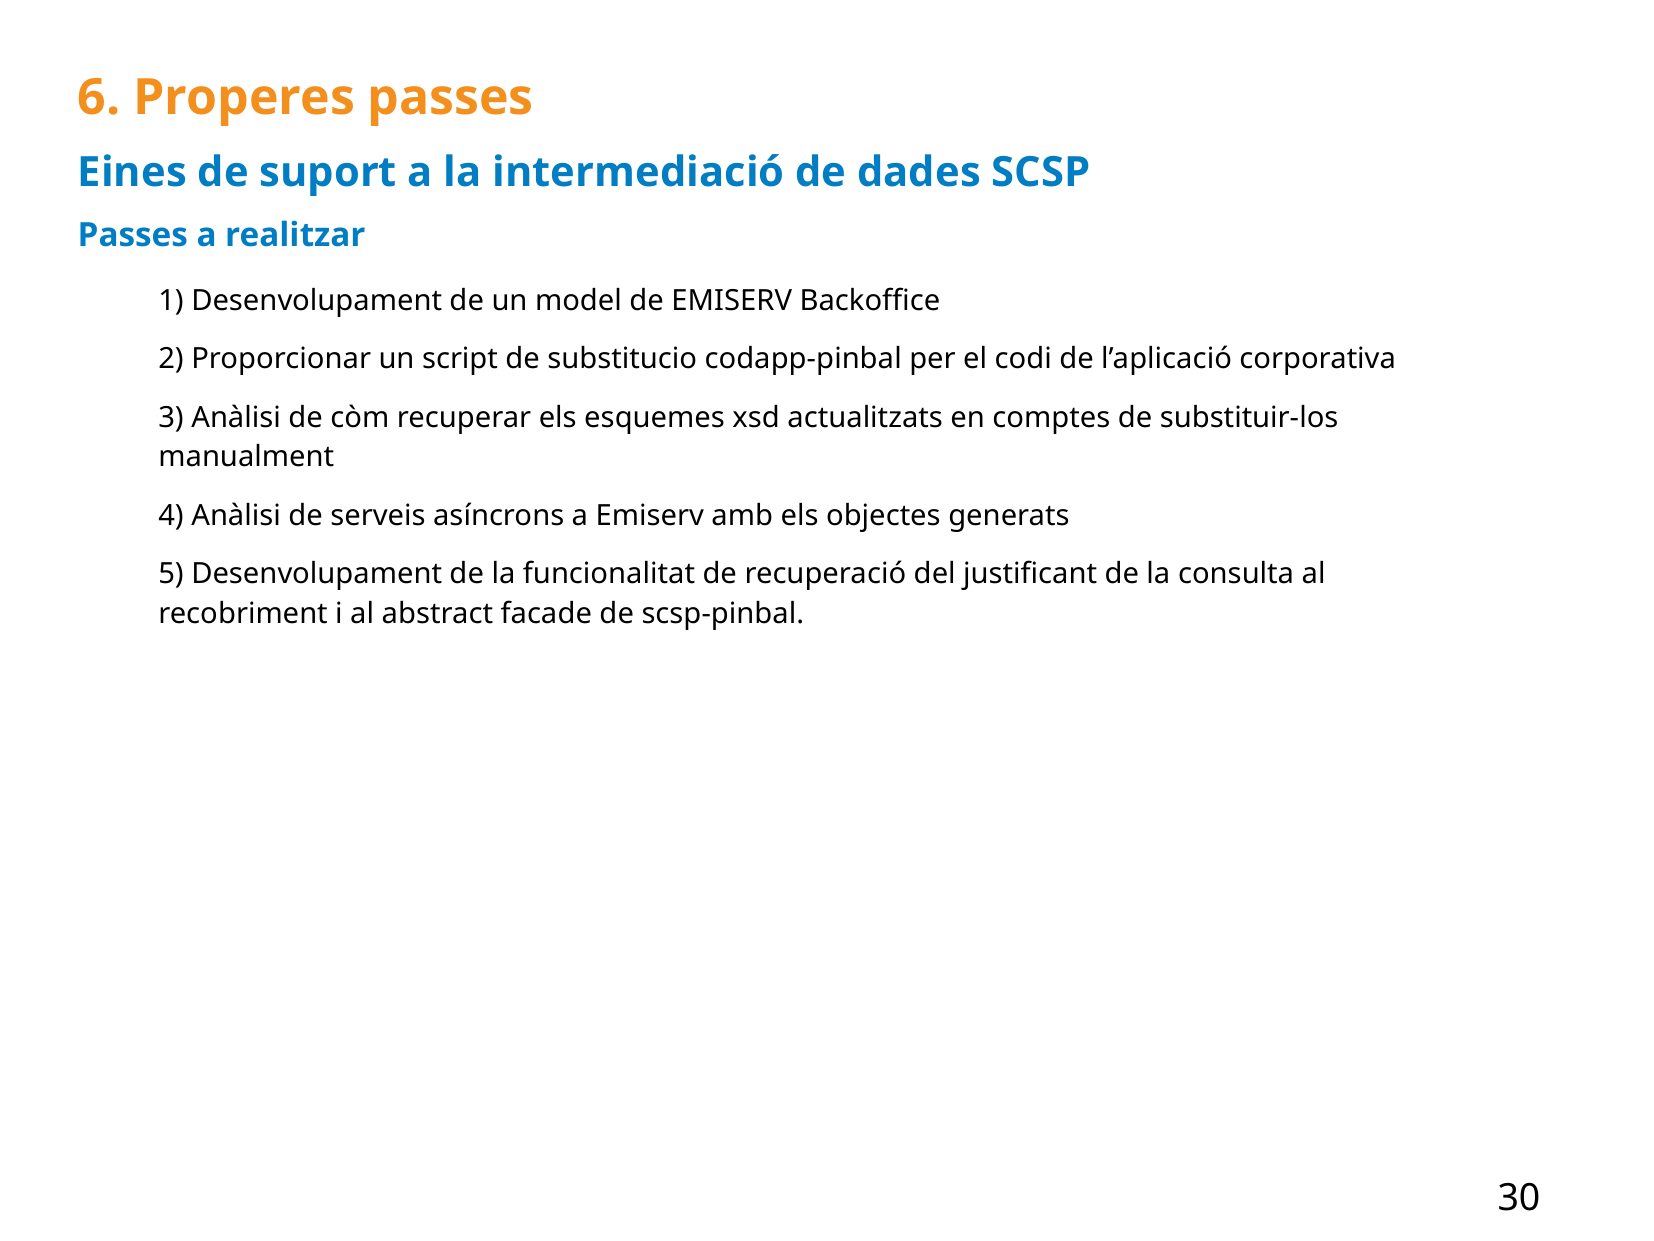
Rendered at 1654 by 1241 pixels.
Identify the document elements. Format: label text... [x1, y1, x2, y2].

text_box 6. Properes passes Eines de suport a la intermediació de dades SCSP Passes a realitzar [63, 53, 1535, 148]
text_box Desenvolupament de un model de EMISERV Backoffice Proporcionar un script de substitucio codapp-pinbal per el codi de l’aplicació corporativa Anàlisi de còm recuperar els esquemes xsd actualitzats en comptes de substituir-los manualment Anàlisi de serveis asíncrons a Emiserv amb els objectes generats Desenvolupament de la funcionalitat de recuperació del justificant de la consulta al recobriment i al abstract facade de scsp-pinbal. [82, 271, 1560, 820]
text_box <número> [1482, 1163, 1654, 1229]
